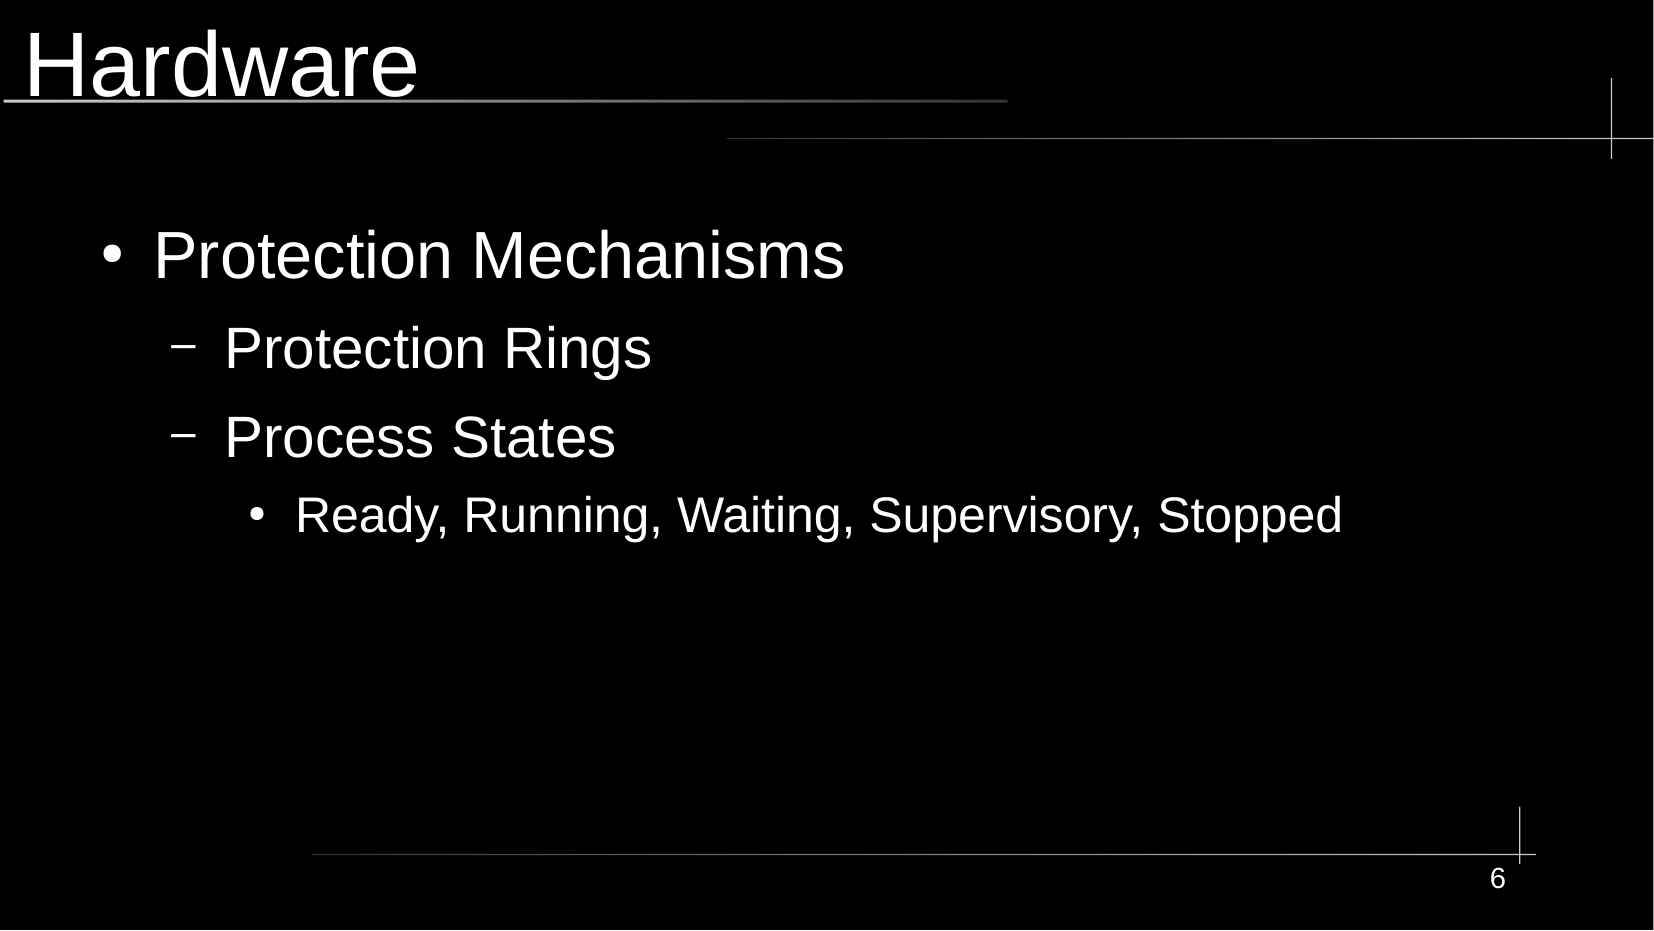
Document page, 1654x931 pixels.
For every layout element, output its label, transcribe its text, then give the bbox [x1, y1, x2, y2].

list Protection Mechanisms Protection Rings Process States Ready, Running, Waiting, Supervisory, Stopped [82, 217, 1571, 851]
title Hardware [23, 11, 1589, 119]
